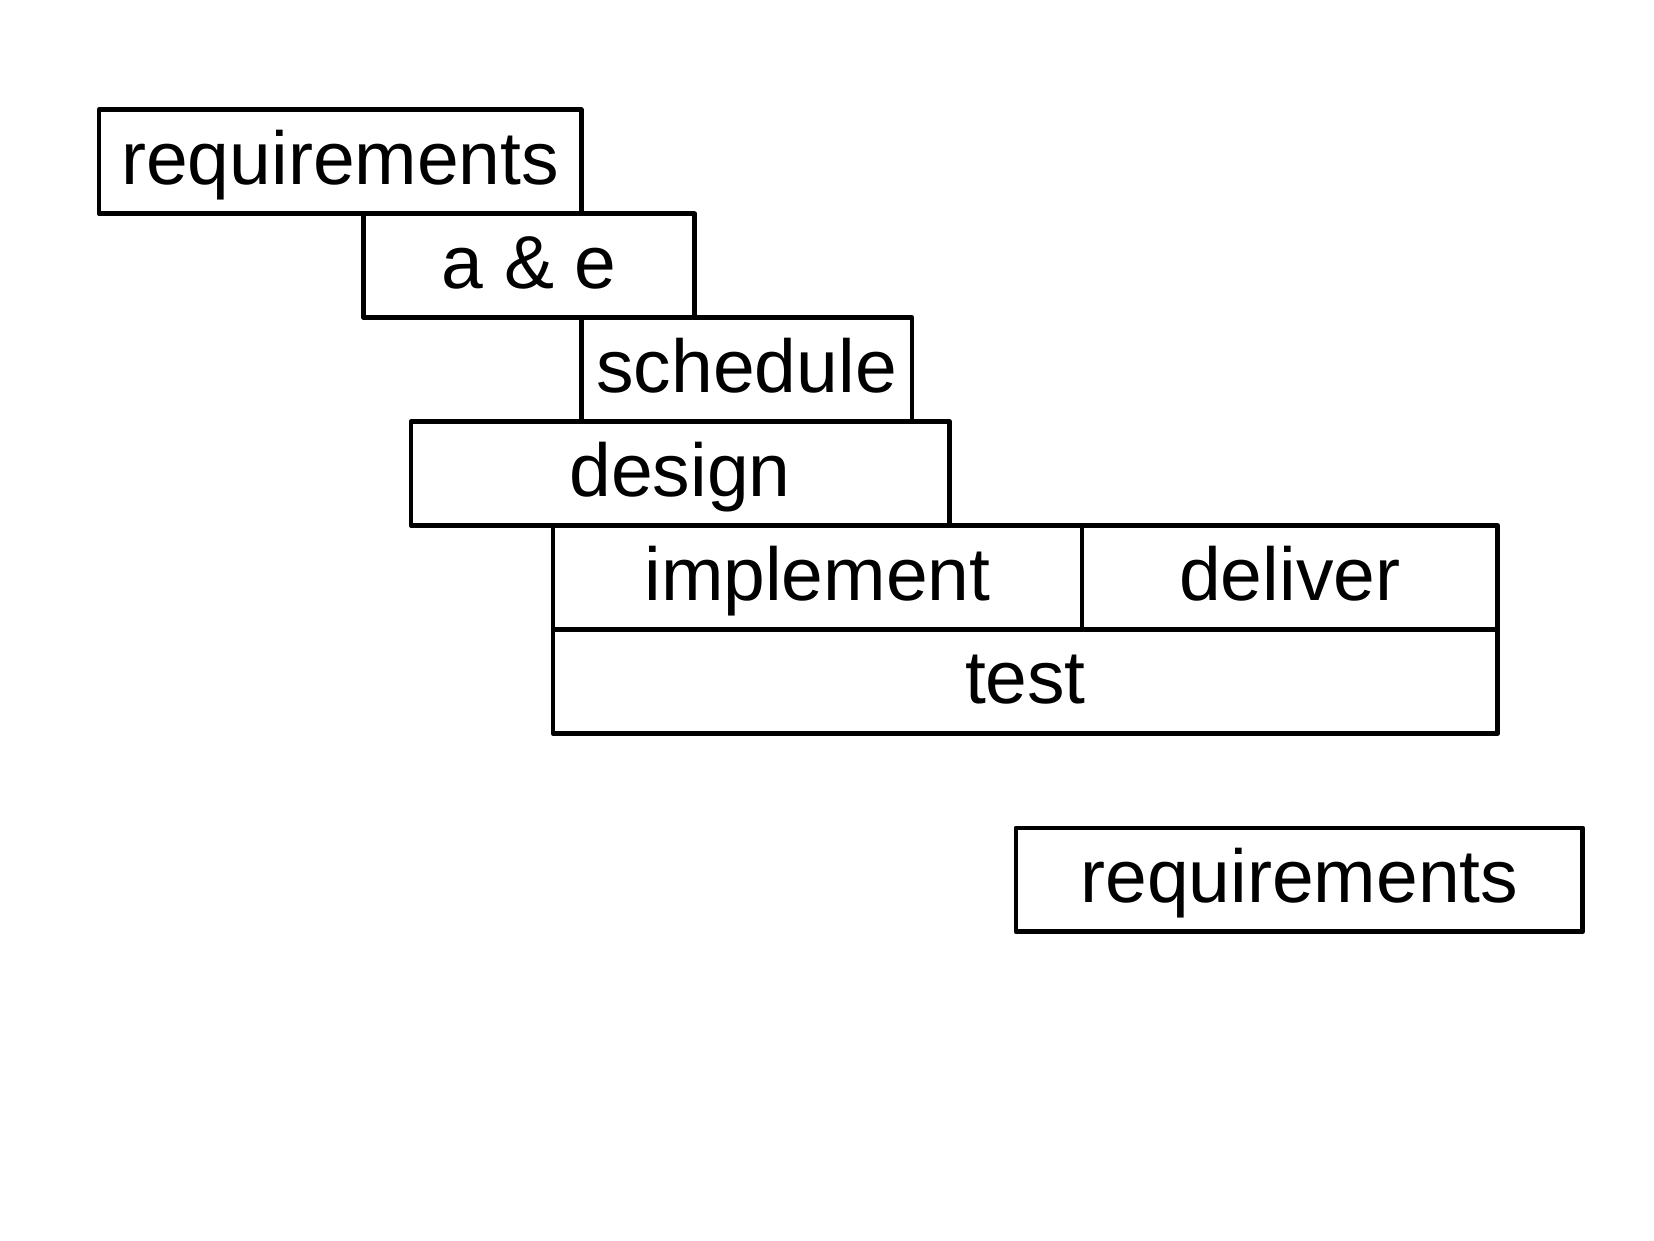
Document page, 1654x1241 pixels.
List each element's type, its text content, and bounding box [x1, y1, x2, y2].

text_box design [410, 421, 950, 526]
text_box a & e [363, 213, 695, 318]
text_box implement [552, 525, 1082, 629]
text_box deliver [1082, 525, 1498, 630]
text_box requirements [1015, 827, 1583, 932]
text_box test [552, 629, 1498, 734]
text_box schedule [581, 317, 912, 421]
text_box requirements [99, 109, 582, 214]
